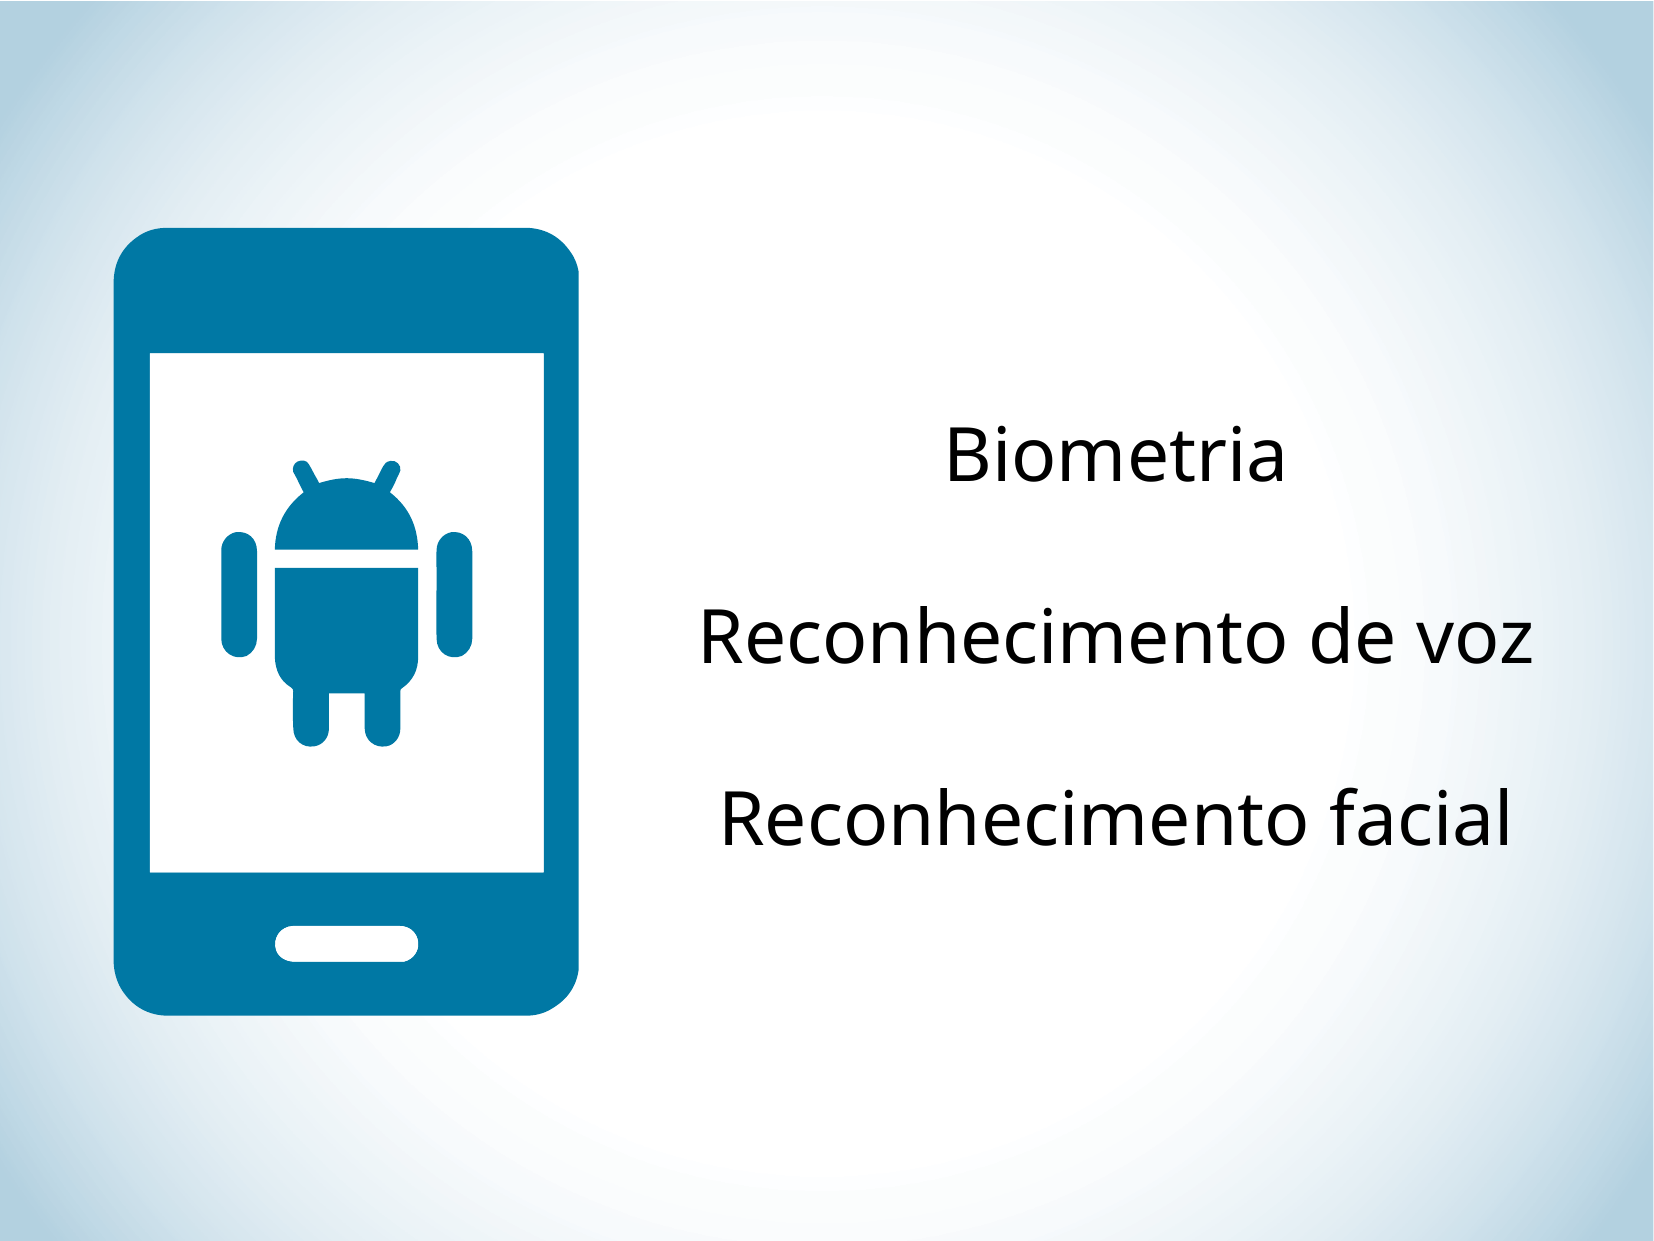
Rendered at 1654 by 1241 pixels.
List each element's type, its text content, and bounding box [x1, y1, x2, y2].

text_box Biometria Reconhecimento de voz Reconhecimento facial [602, 394, 1630, 846]
picture [0, 1, 1654, 1241]
